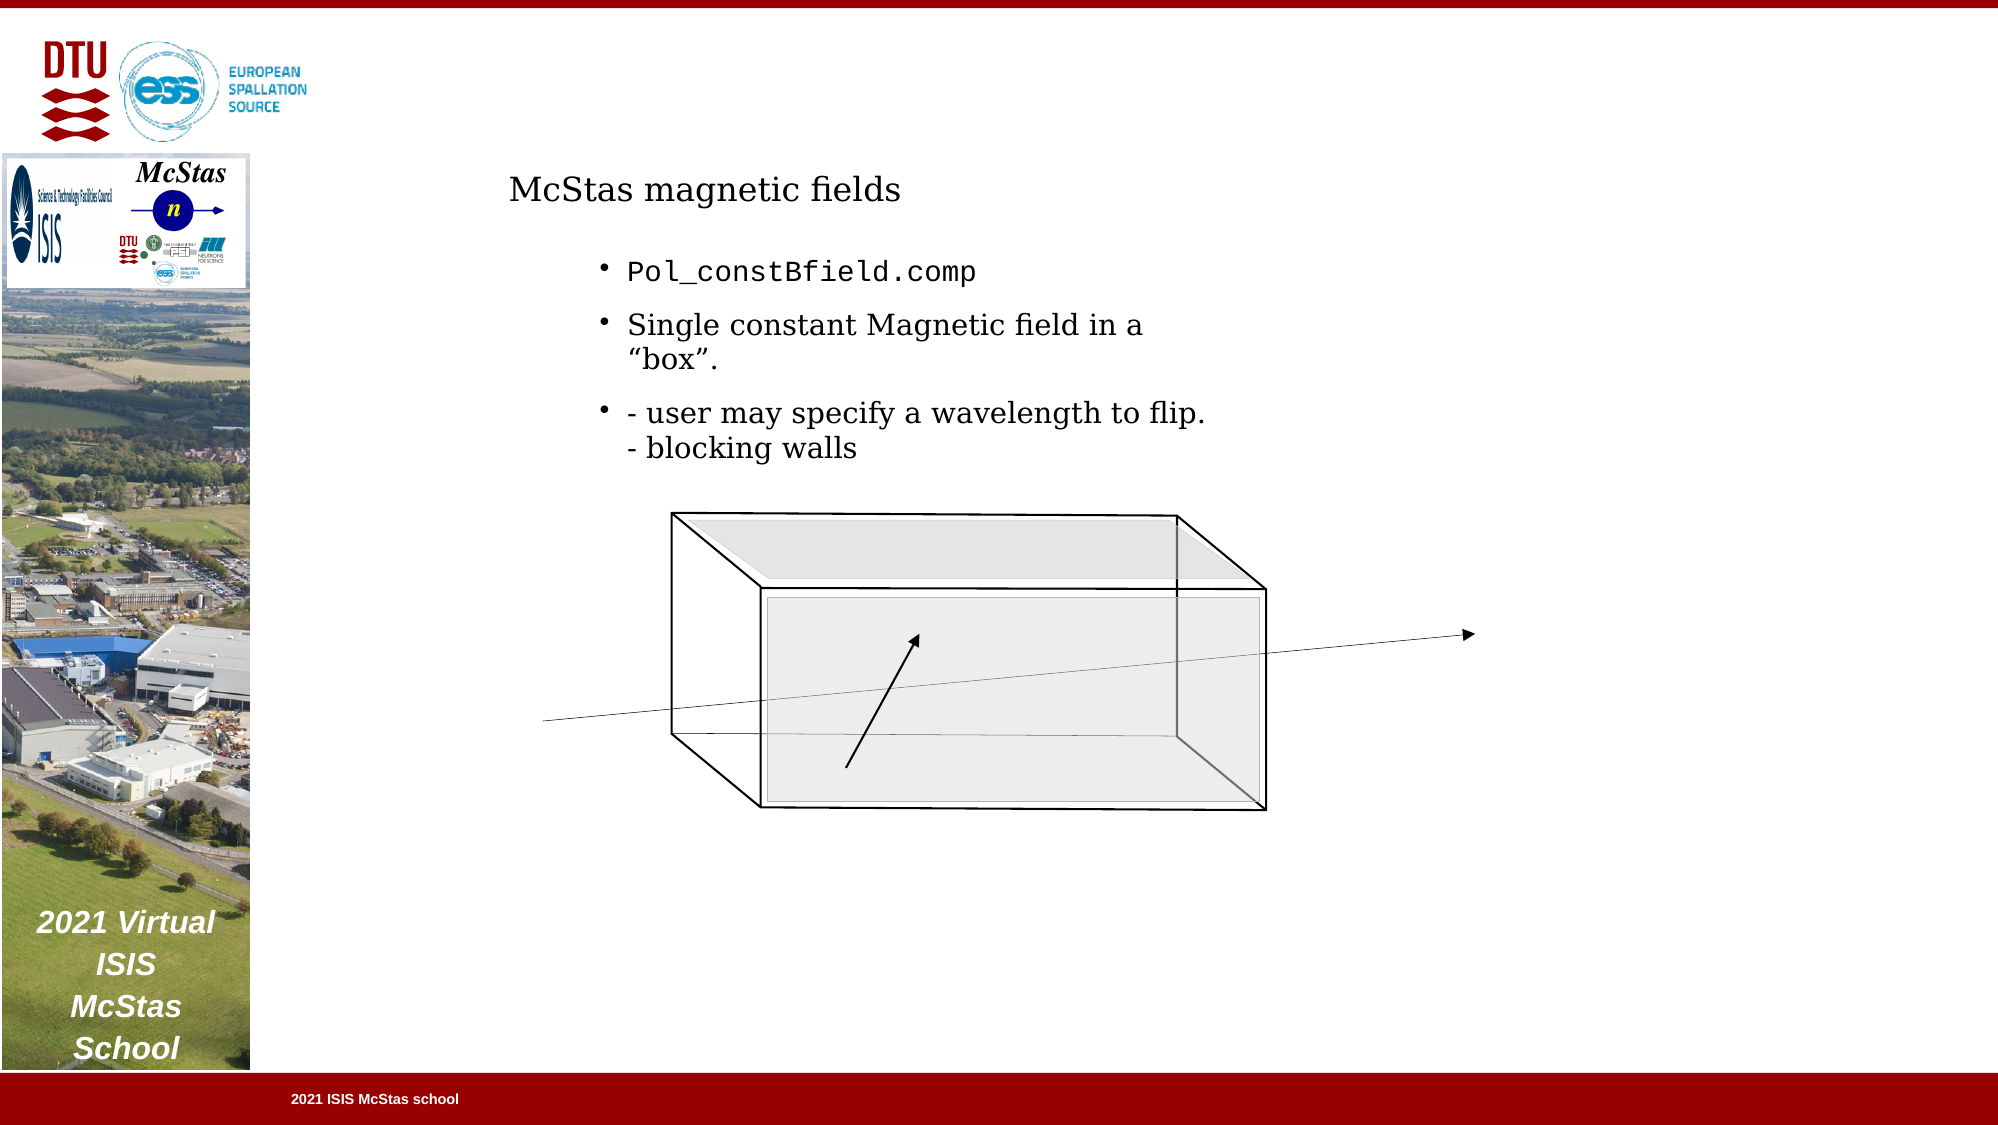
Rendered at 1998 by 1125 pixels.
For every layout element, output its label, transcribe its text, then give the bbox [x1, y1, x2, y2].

text_box Pol_constBfield.comp Single constant Magnetic field in a “box”. - user may specify a wavelength to flip. - blocking walls [594, 247, 1240, 470]
picture [2, 153, 250, 1070]
text_box [688, 520, 1250, 579]
text_box [767, 597, 1259, 801]
text_box McStas magnetic fields [508, 168, 1450, 209]
picture [119, 41, 307, 142]
